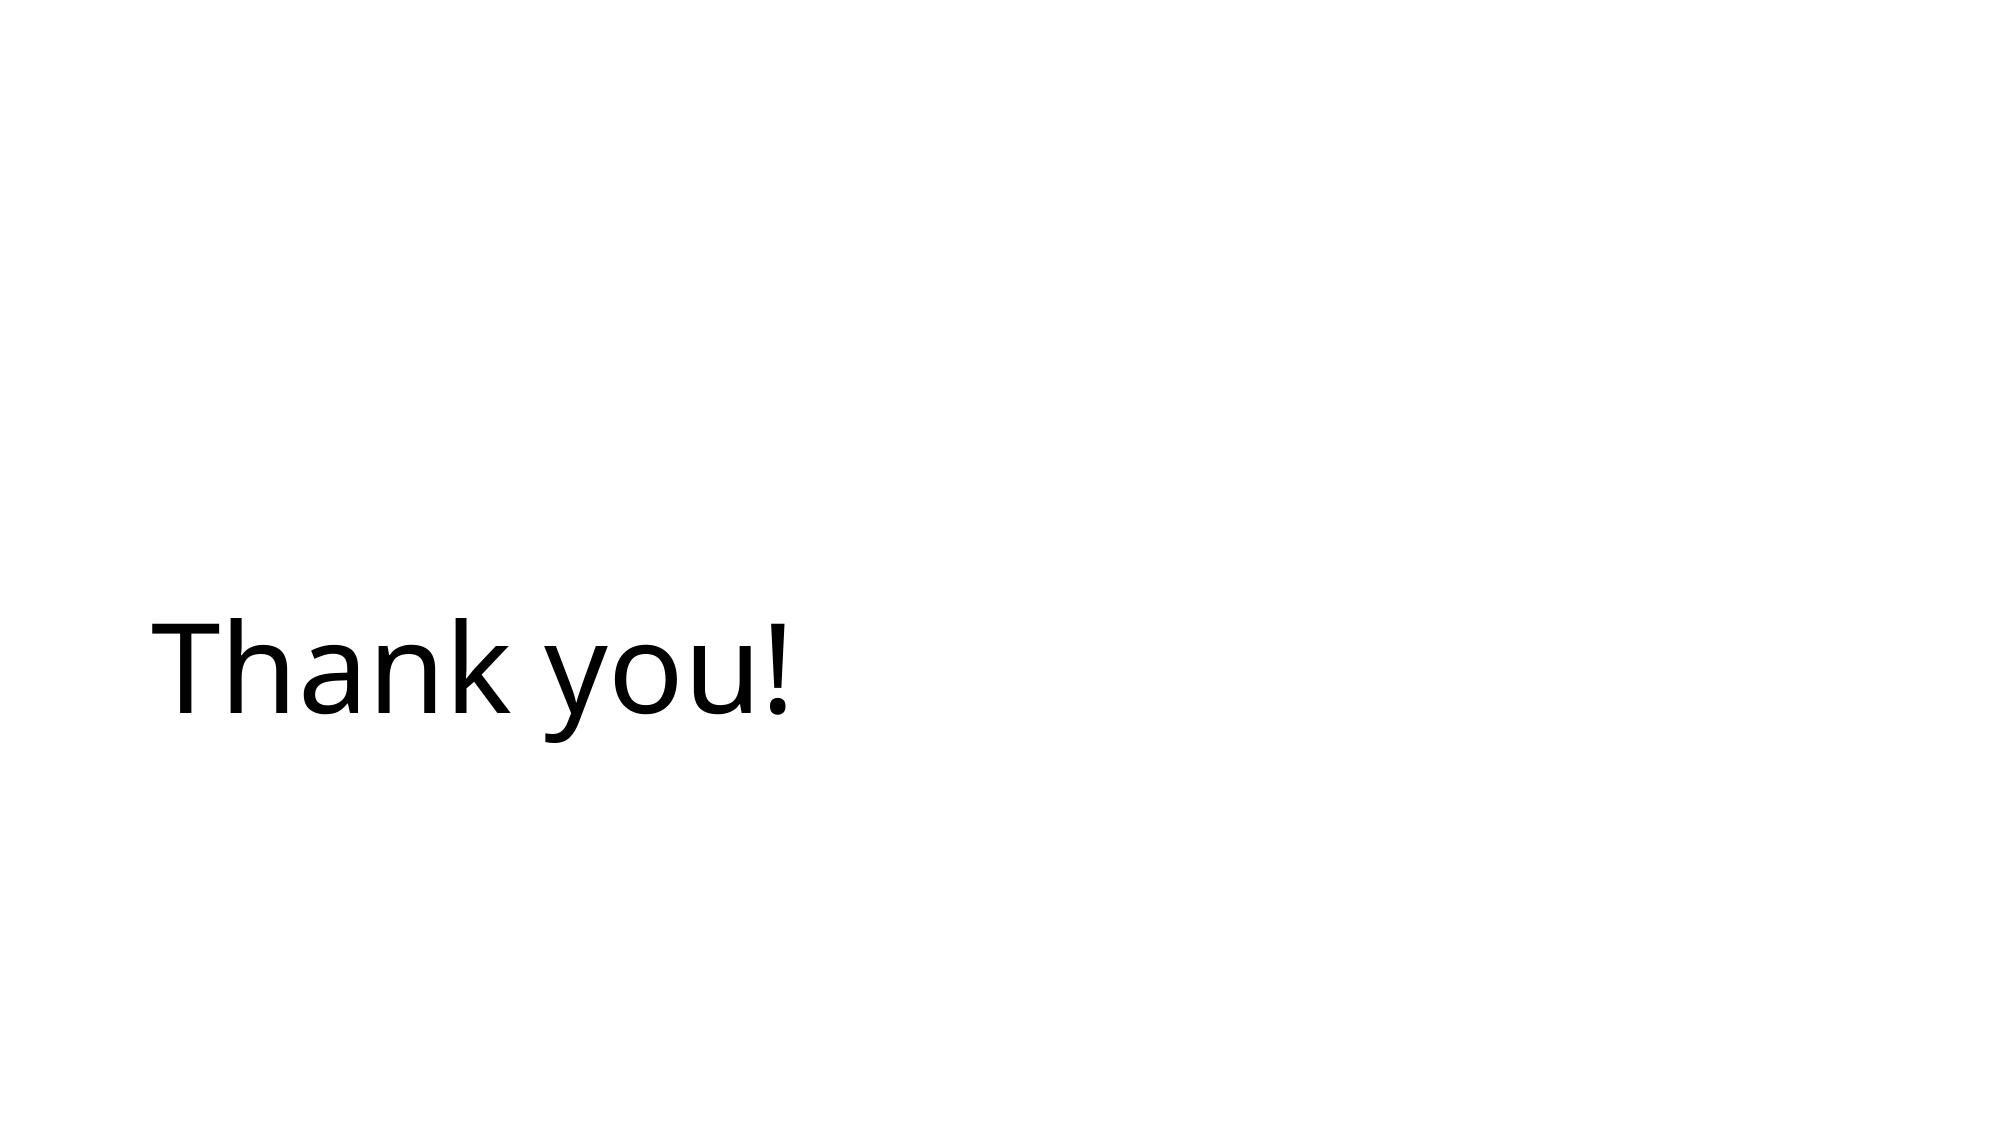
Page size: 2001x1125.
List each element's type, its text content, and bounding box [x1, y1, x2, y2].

title Thank you! [136, 280, 1862, 749]
